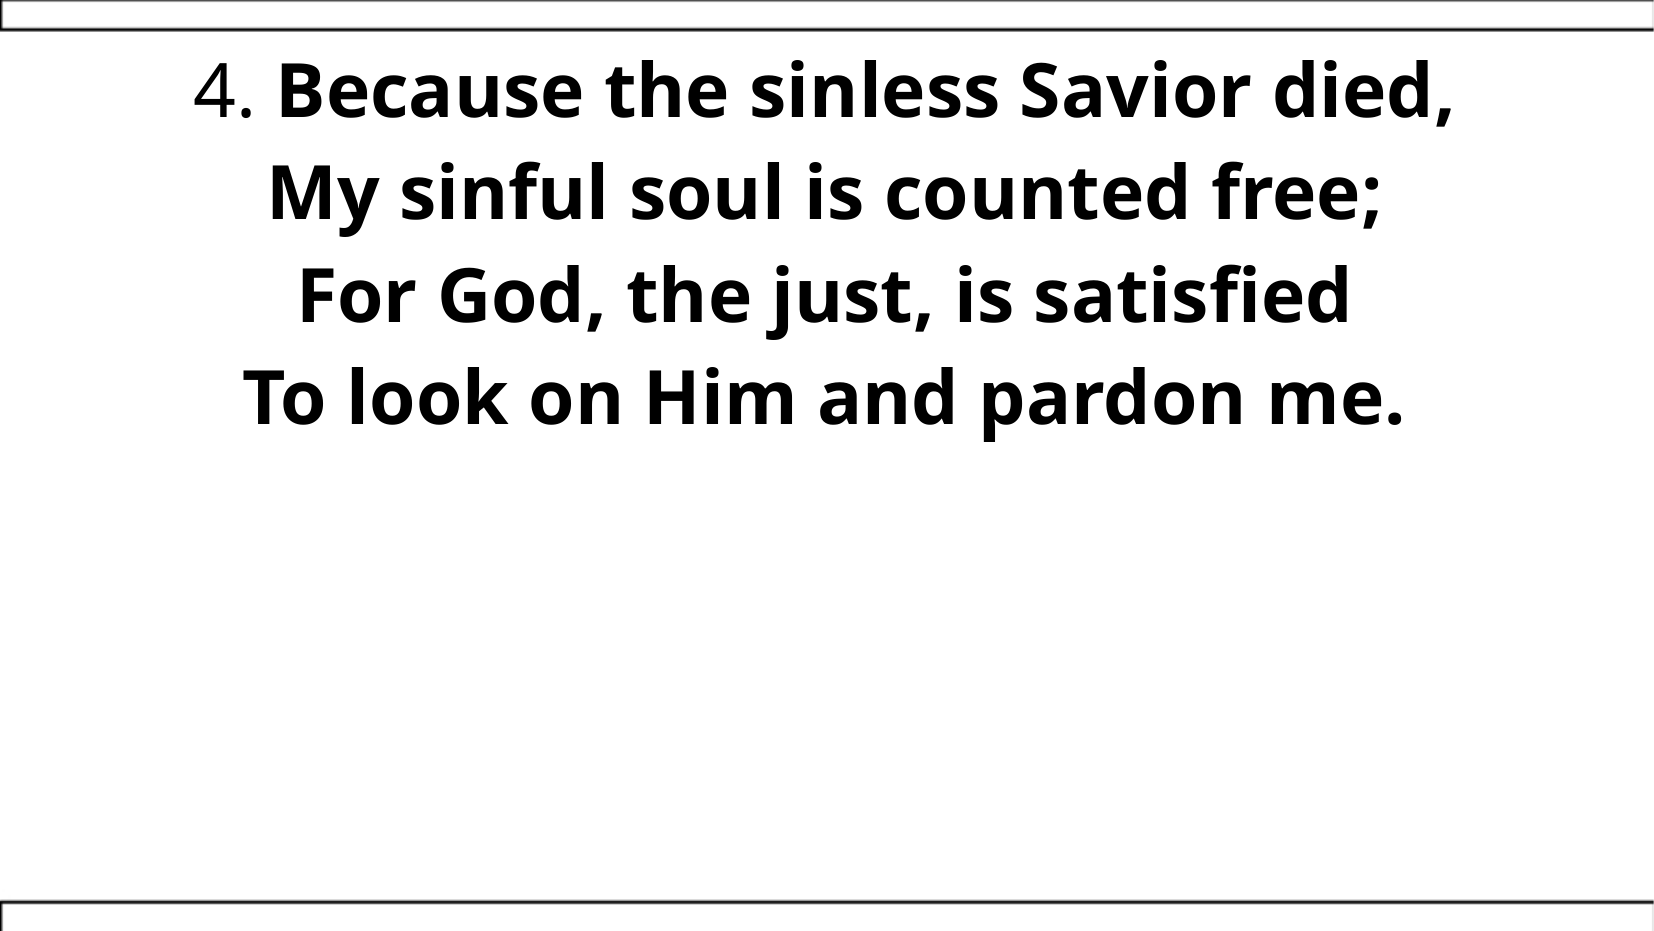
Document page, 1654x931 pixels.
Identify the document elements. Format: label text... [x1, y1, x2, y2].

text_box 4. Because the sinless Savior died, My sinful soul is counted free; For God, the just, is satisfied To look on Him and pardon me. [75, 30, 1576, 469]
picture [0, 0, 1654, 931]
